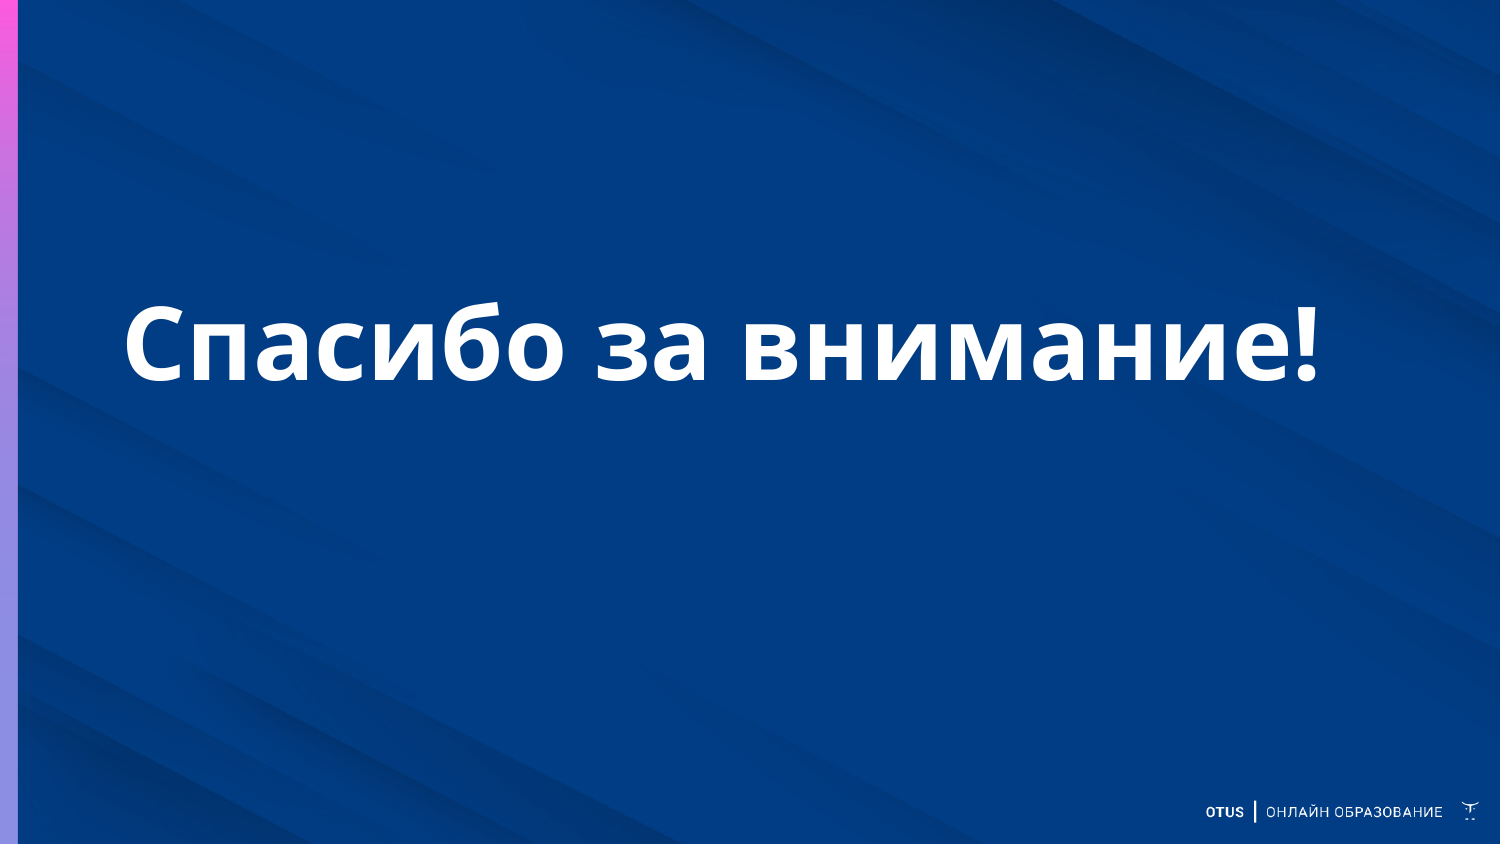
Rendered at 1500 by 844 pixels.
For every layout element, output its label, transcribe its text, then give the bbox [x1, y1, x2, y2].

picture [0, 0, 1500, 844]
title Спасибо за внимание! [106, 65, 1371, 737]
